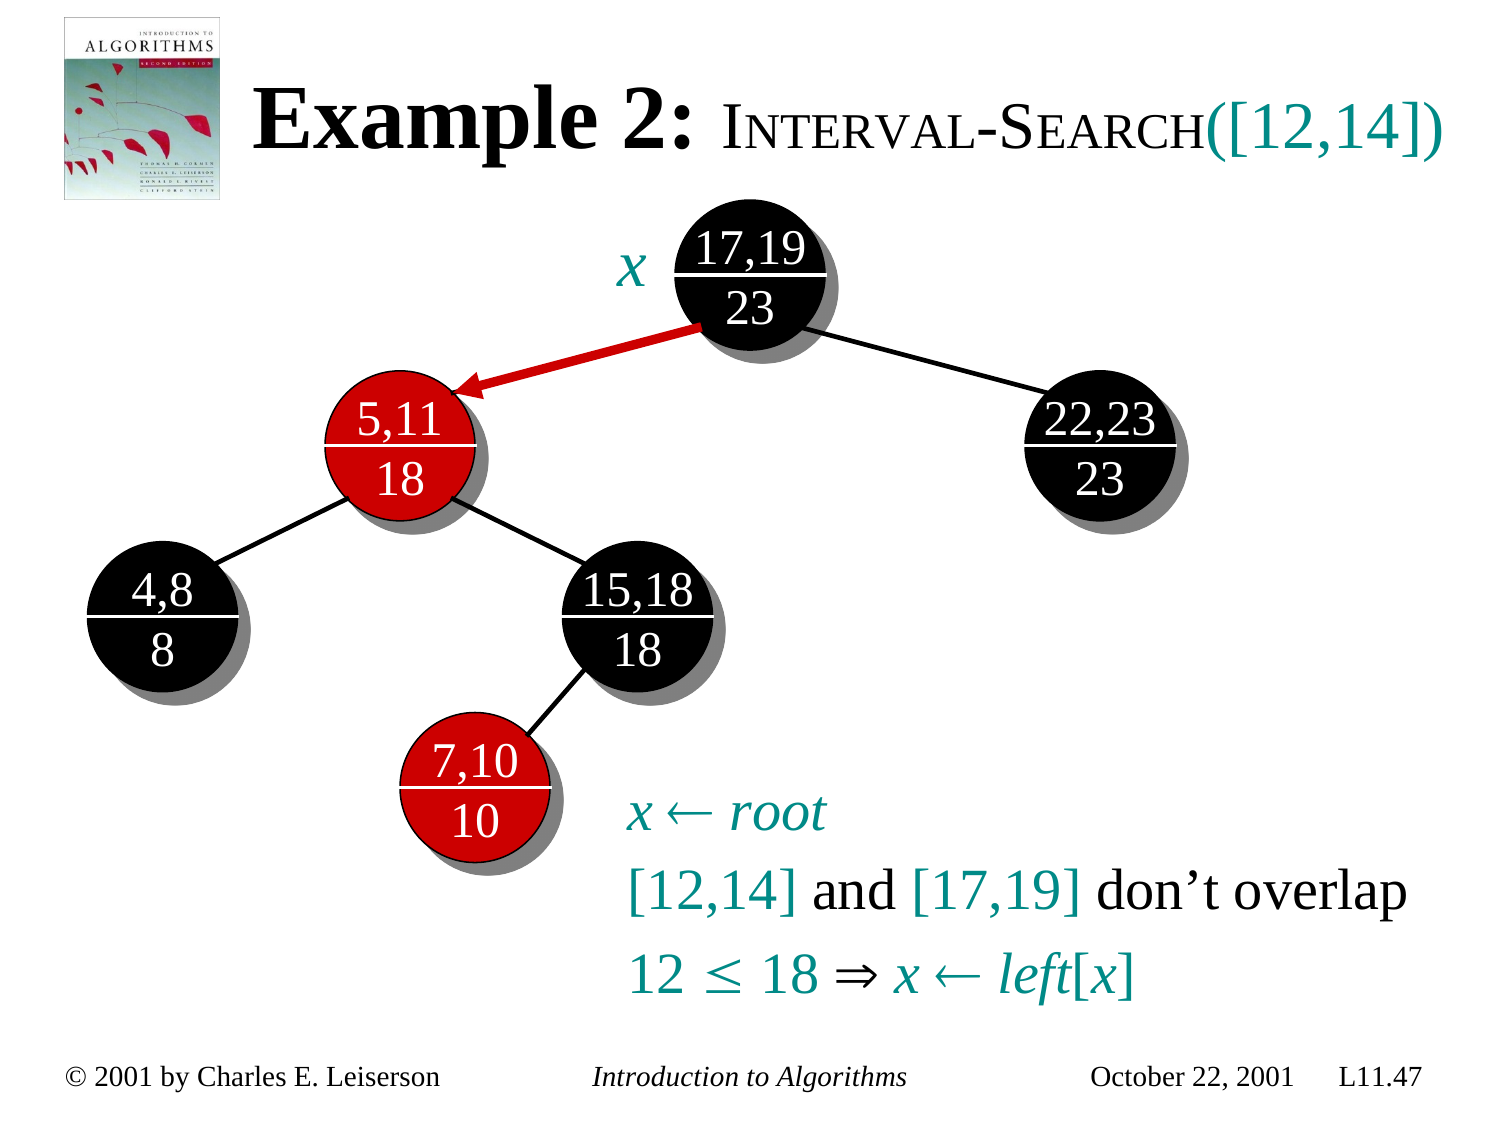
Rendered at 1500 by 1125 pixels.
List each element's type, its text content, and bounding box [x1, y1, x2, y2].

text_box 4,8 8 [87, 541, 238, 615]
text_box x  root [12,14] and [17,19] don’t overlap [612, 764, 1441, 931]
text_box x [602, 212, 663, 308]
text_box 7,10 10 [400, 712, 550, 786]
picture [64, 17, 220, 200]
text_box 15,18 18 [562, 618, 713, 692]
title Example 2: INTERVAL-SEARCH([12,14]) [237, 24, 1475, 213]
text_box Introduction to Algorithms [577, 1049, 923, 1101]
text_box 5,11 18 [325, 370, 475, 444]
text_box 7,10 10 [400, 789, 550, 863]
text_box 22,23 23 [1025, 370, 1176, 444]
text_box October 22, 2001 L11.<number> [982, 1049, 1438, 1101]
text_box 17,19 23 [675, 277, 825, 351]
text_box 22,23 23 [1025, 447, 1176, 521]
text_box 15,18 18 [562, 541, 713, 615]
text_box 5,11 18 [325, 447, 476, 521]
text_box 17,19 23 [675, 200, 825, 273]
text_box 12  18  x  left[x] [612, 927, 1152, 1013]
text_box 4,8 8 [87, 618, 238, 692]
